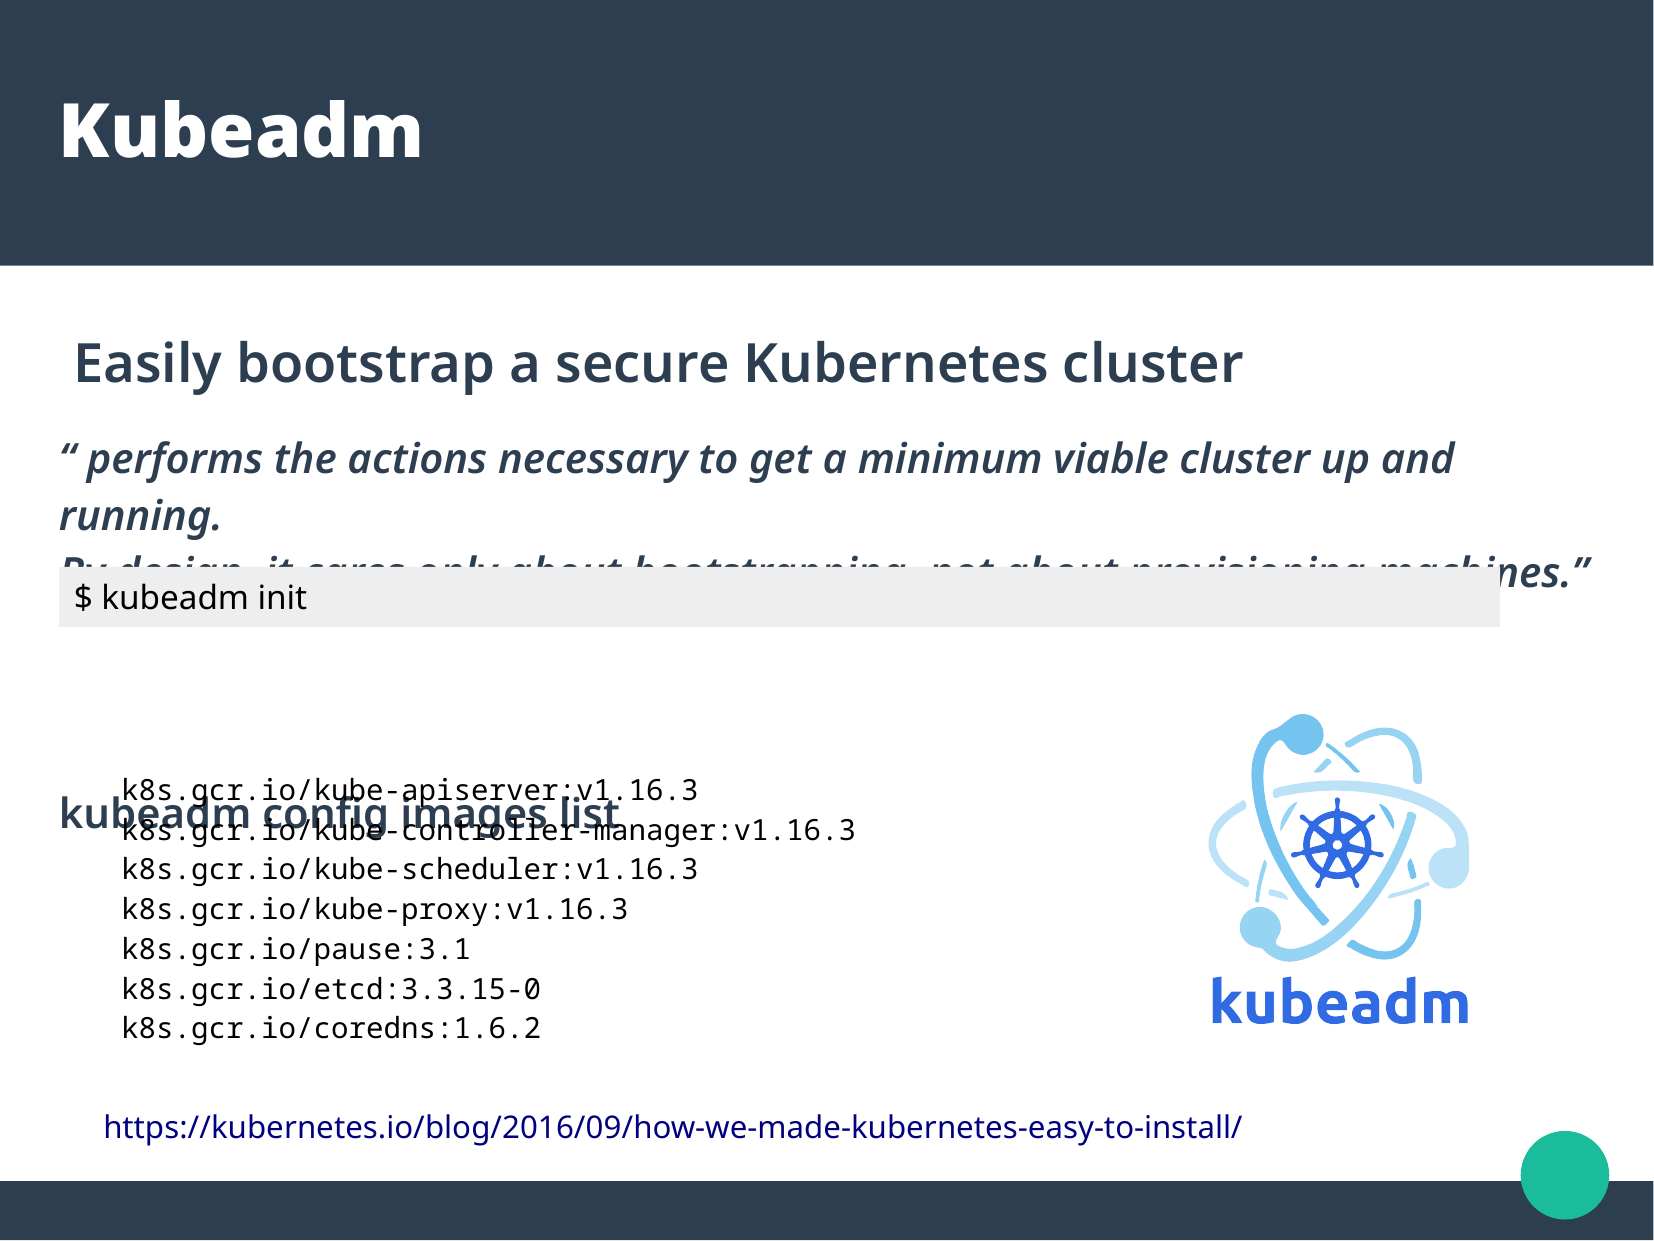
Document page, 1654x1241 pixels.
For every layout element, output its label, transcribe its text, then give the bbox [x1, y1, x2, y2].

text_box https://kubernetes.io/blog/2016/09/how-we-made-kubernetes-easy-to-install/ [88, 1097, 1412, 1158]
picture [1198, 709, 1480, 1031]
text_box k8s.gcr.io/kube-apiserver:v1.16.3 k8s.gcr.io/kube-controller-manager:v1.16.3 k8s.gcr.io/kube-scheduler:v1.16.3 k8s.gcr.io/kube-proxy:v1.16.3 k8s.gcr.io/pause:3.1 k8s.gcr.io/etcd:3.3.15-0 k8s.gcr.io/coredns:1.6.2 [106, 761, 1087, 1040]
text_box $ kubeadm init [59, 566, 1501, 626]
title Kubeadm [59, 49, 1595, 207]
list Easily bootstrap a secure Kubernetes cluster “ performs the actions necessary to get a minimum viable cluster up and running. By design, it cares only about bootstrapping, not about provisioning machines.” kubeadm config images list [59, 324, 1595, 1152]
